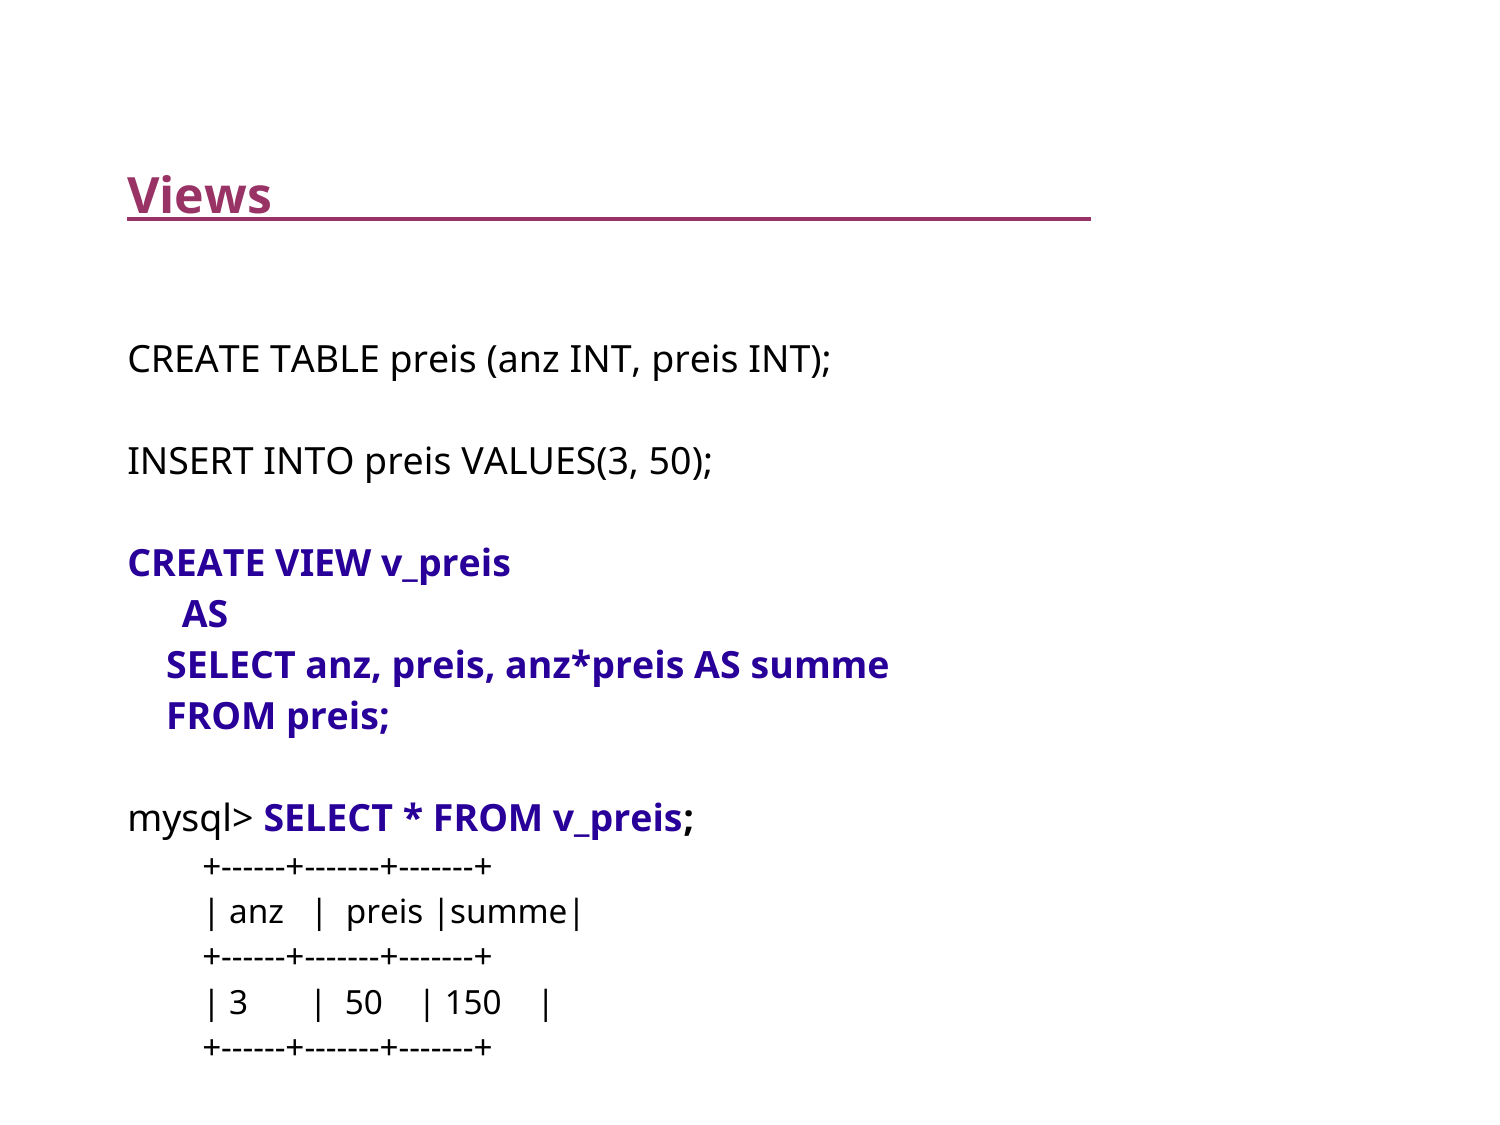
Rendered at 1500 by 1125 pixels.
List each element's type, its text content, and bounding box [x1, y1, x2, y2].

list CREATE TABLE preis (anz INT, preis INT); INSERT INTO preis VALUES(3, 50); CREATE VIEW v_preis AS SELECT anz, preis, anz*preis AS summe FROM preis; mysql> SELECT * FROM v_preis; +------+-------+-------+ | anz | preis |summe| +------+-------+-------+ | 3 | 50 | 150 | +------+-------+-------+ [112, 324, 1388, 1001]
title Views [112, 99, 1388, 288]
